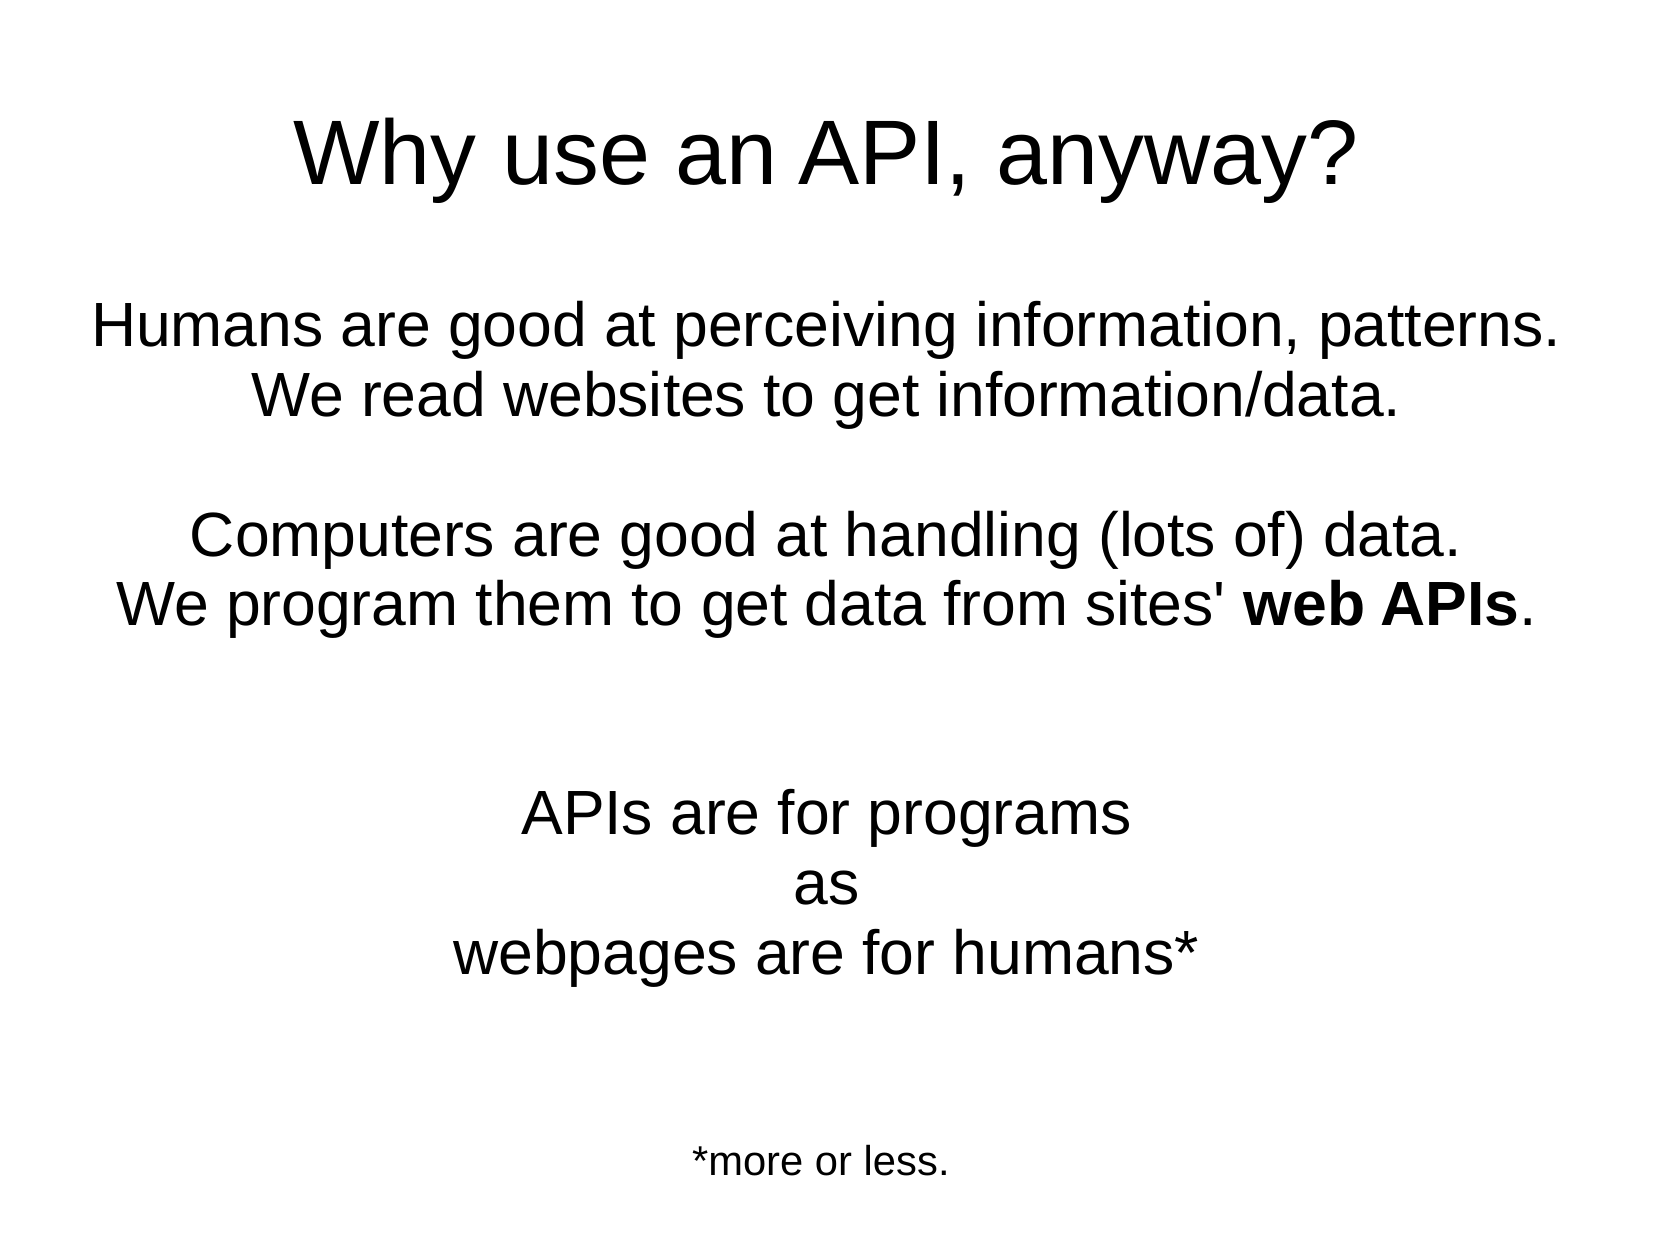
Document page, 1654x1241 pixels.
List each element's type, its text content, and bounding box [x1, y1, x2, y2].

subtitle Humans are good at perceiving information, patterns. We read websites to get information/data. Computers are good at handling (lots of) data. We program them to get data from sites' web APIs. APIs are for programs as webpages are for humans* *more or less. [82, 290, 1571, 1187]
title Why use an API, anyway? [82, 49, 1571, 257]
